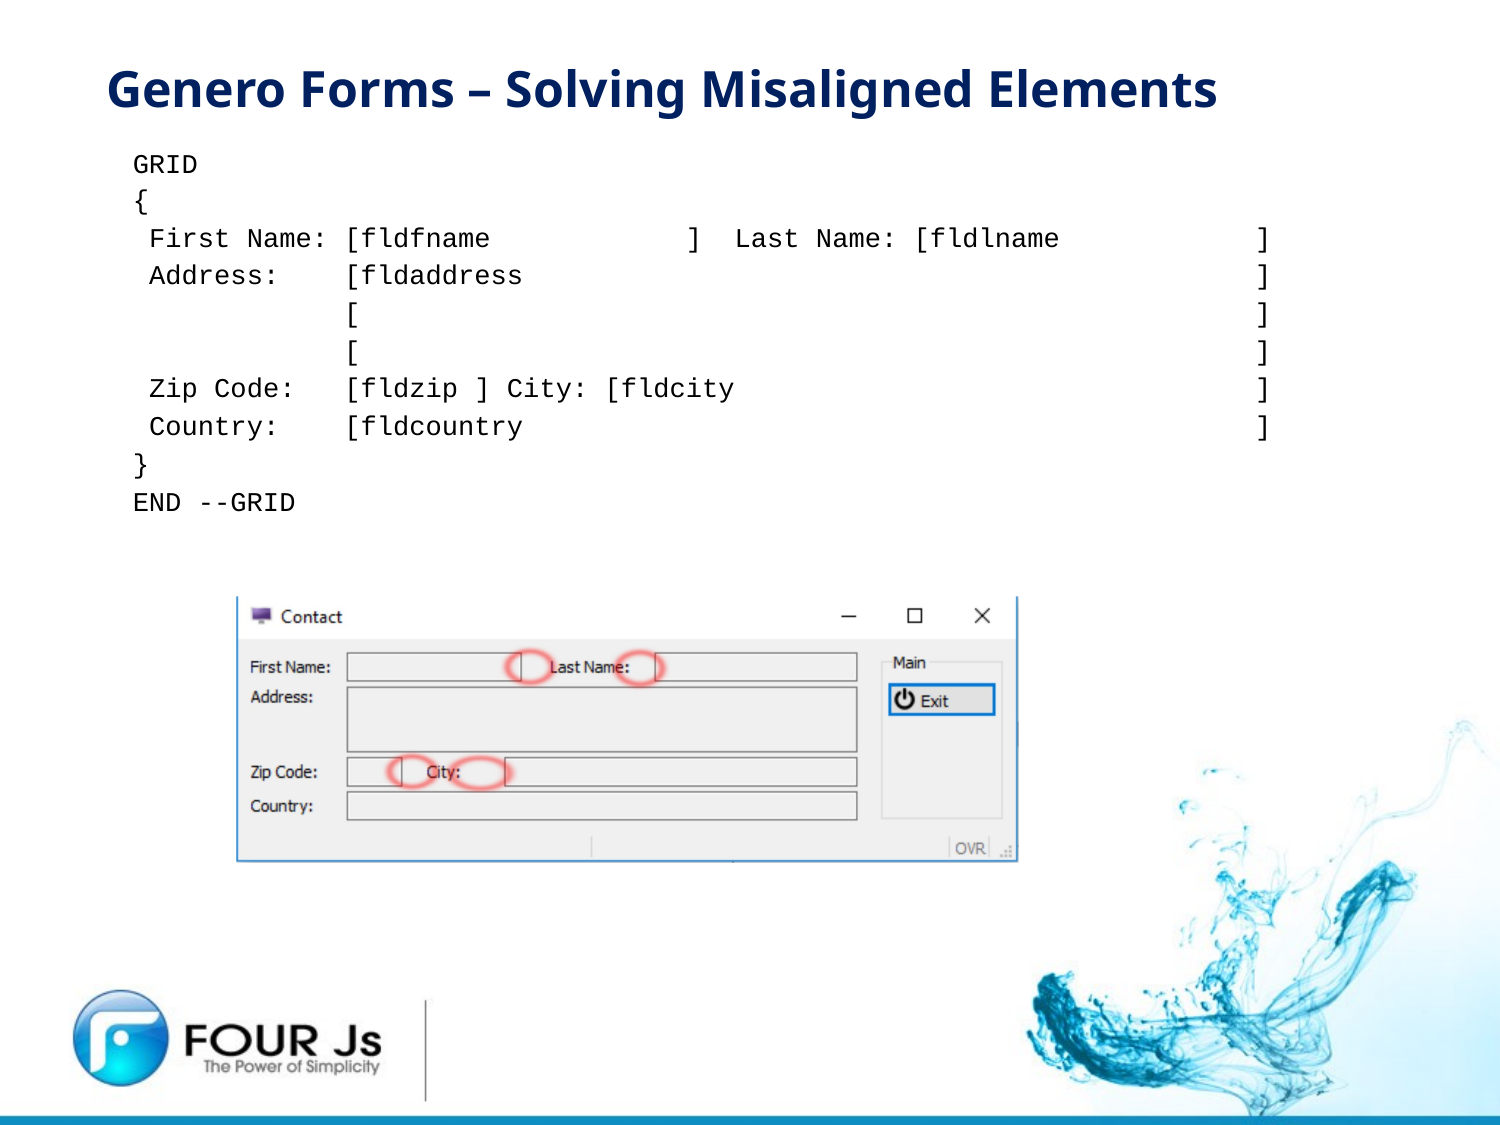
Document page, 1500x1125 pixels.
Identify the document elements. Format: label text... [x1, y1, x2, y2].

text_box GRID { First Name: [fldfname ] Last Name: [fldlname ] Address: [fldaddress ] [ ] [ ] Zip Code: [fldzip ] City: [fldcity ] Country: [fldcountry ] } END --GRID [118, 144, 1373, 556]
title Genero Forms – Solving Misaligned Elements [106, 35, 1388, 142]
picture [0, 0, 1500, 1122]
